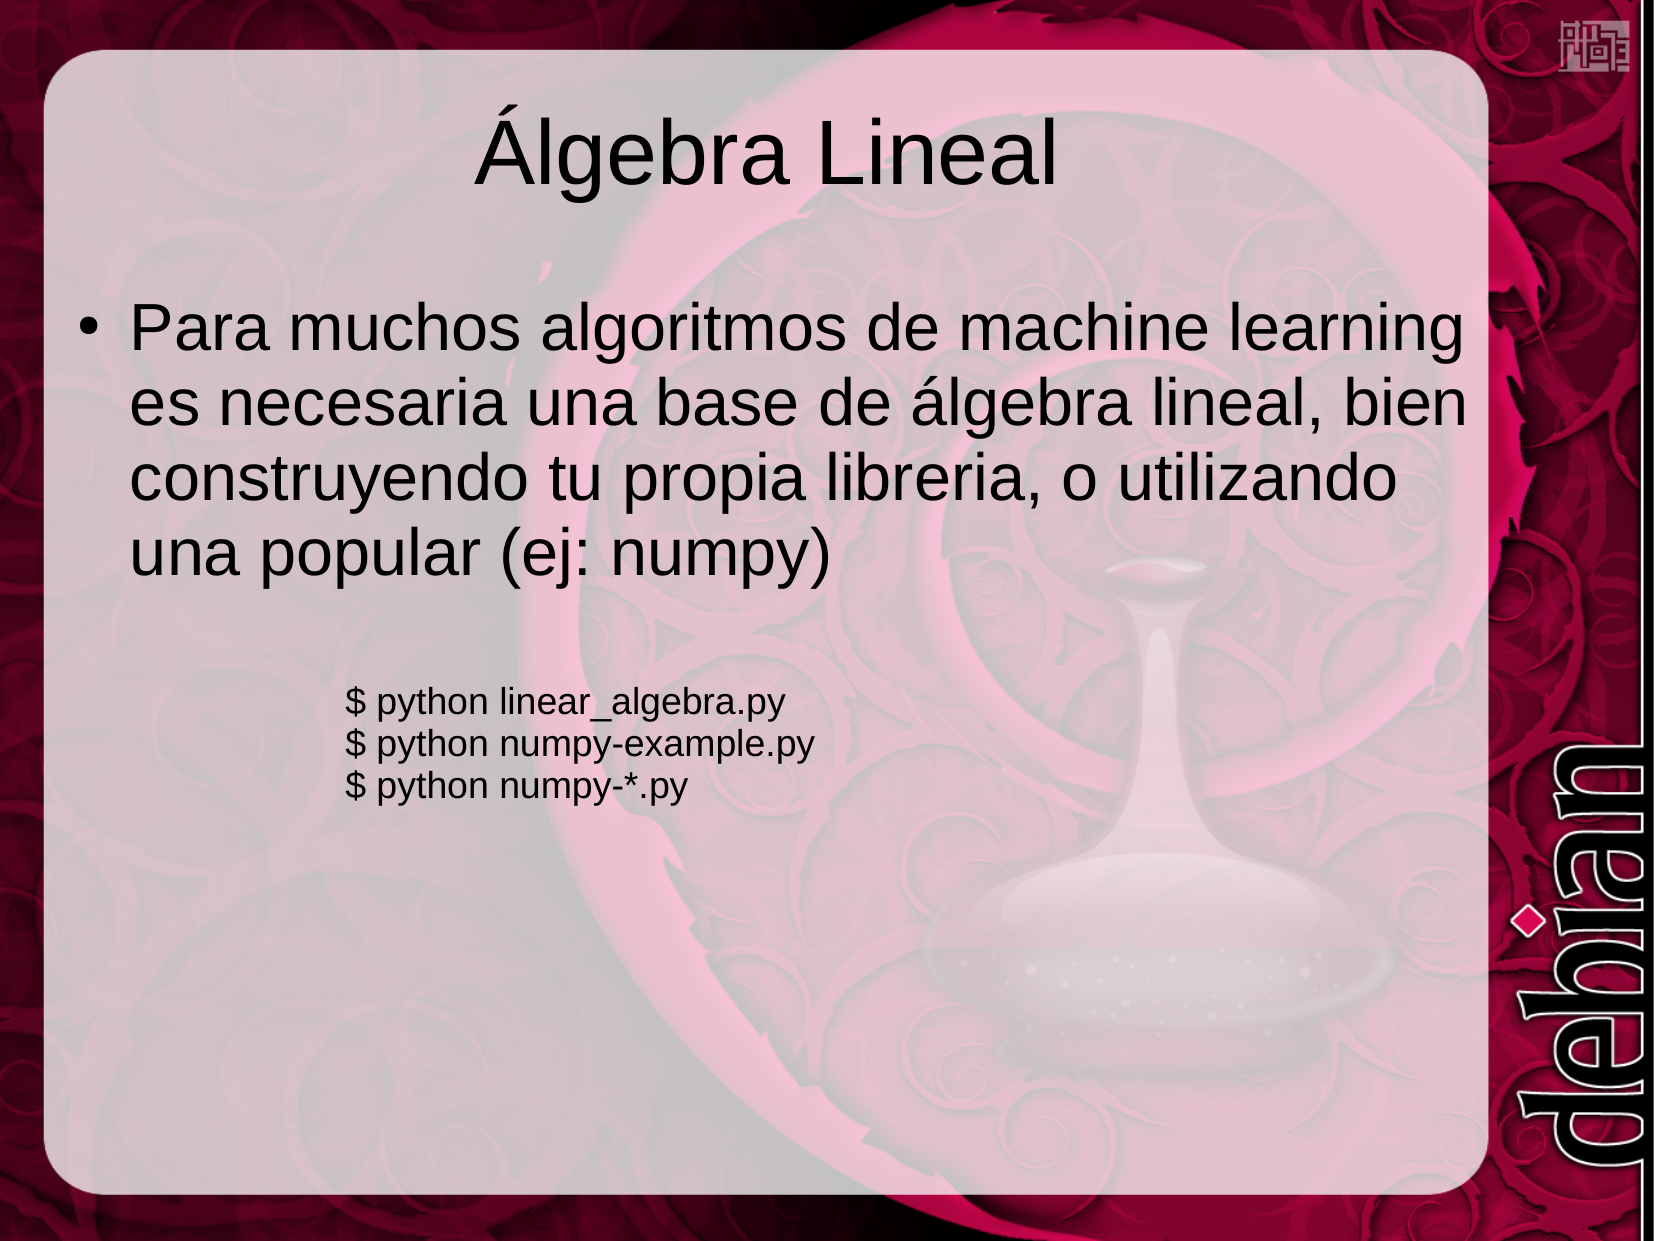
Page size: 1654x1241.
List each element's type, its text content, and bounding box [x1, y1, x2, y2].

picture [0, 0, 1654, 1241]
list Para muchos algoritmos de machine learning es necesaria una base de álgebra lineal, bien construyendo tu propia libreria, o utilizando una popular (ej: numpy) [59, 290, 1477, 1109]
text_box $ python linear_algebra.py $ python numpy-example.py $ python numpy-*.py [330, 673, 1205, 981]
title Álgebra Lineal [59, 49, 1477, 257]
